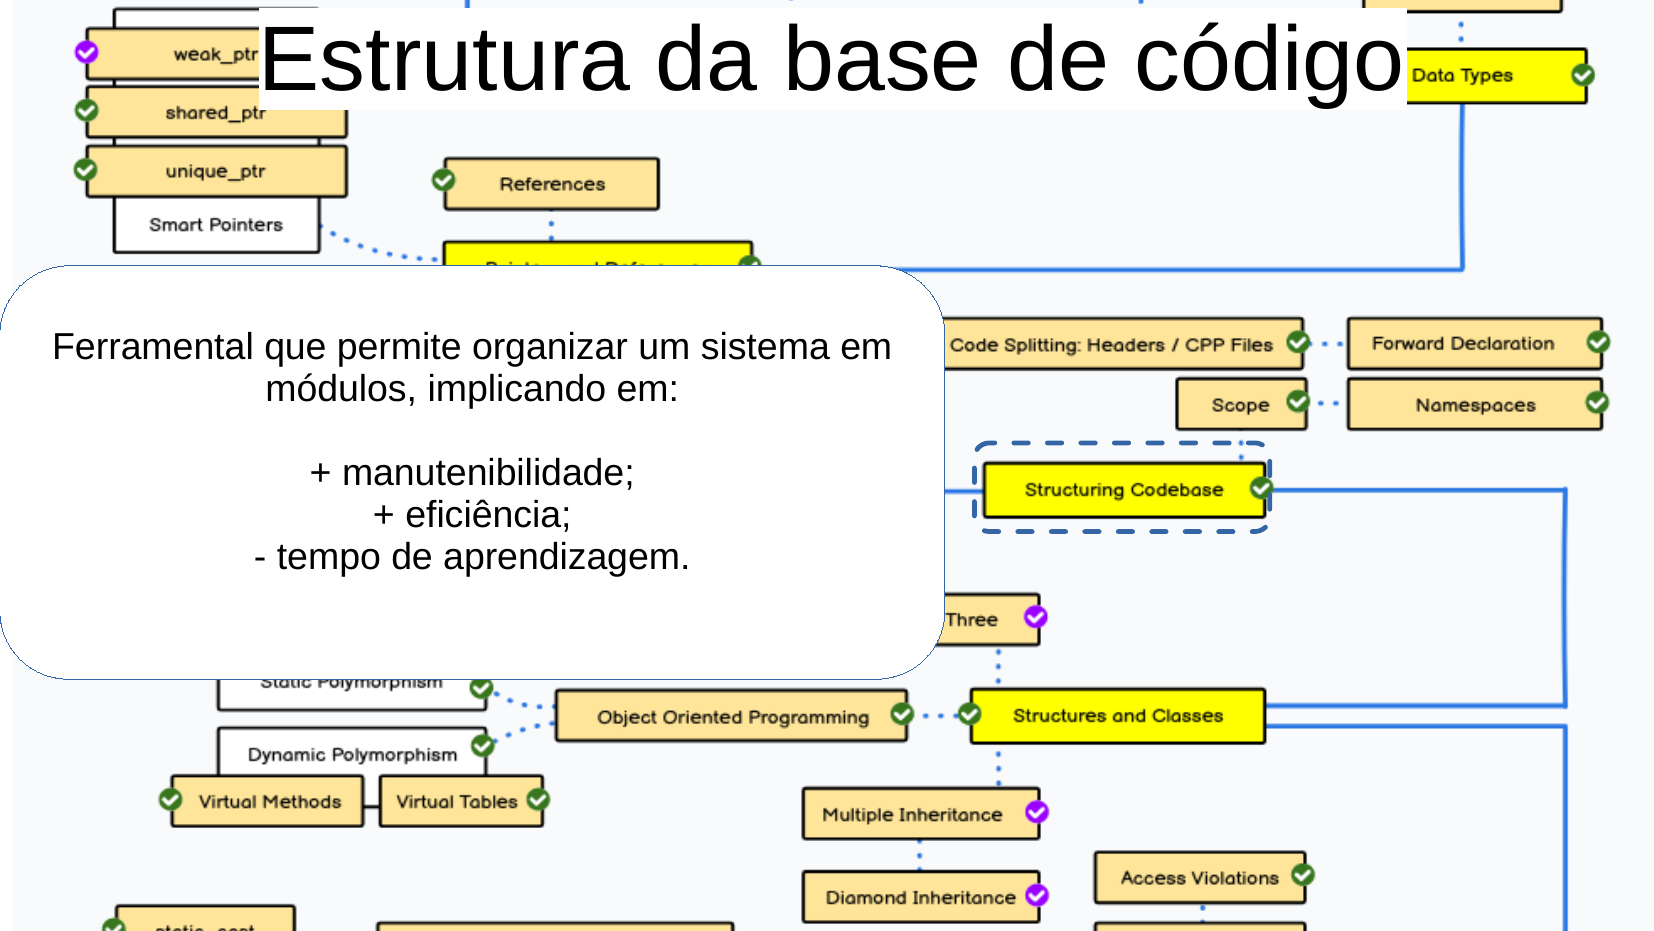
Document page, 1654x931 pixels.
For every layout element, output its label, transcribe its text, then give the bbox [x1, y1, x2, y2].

title Estrutura da base de código [88, 0, 1577, 119]
picture [12, 0, 1654, 931]
text_box Ferramental que permite organizar um sistema em módulos, implicando em: + manutenibilidade; + eficiência; - tempo de aprendizagem. [0, 265, 945, 680]
